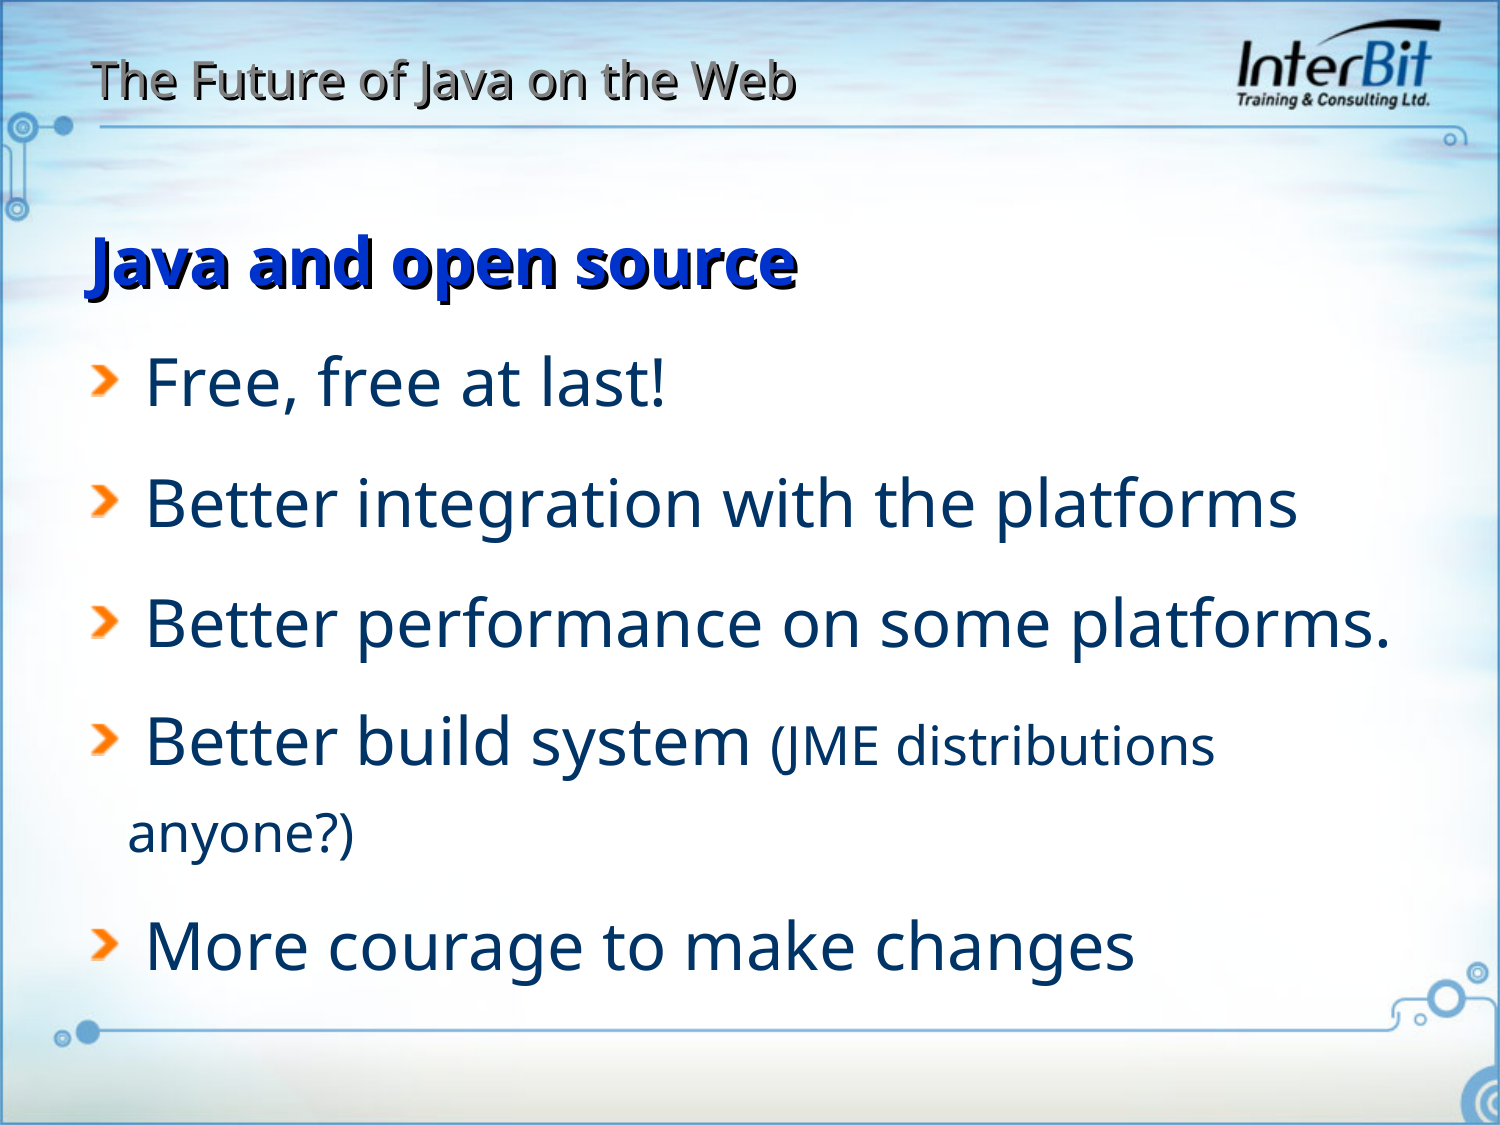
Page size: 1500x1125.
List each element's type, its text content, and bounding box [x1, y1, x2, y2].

list Java and open source Free, free at last! Better integration with the platforms Better performance on some platforms. Better build system (JME distributions anyone?) More courage to make changes [75, 187, 1426, 1038]
title The Future of Java on the Web [75, 14, 1425, 141]
picture [0, 0, 1500, 1125]
